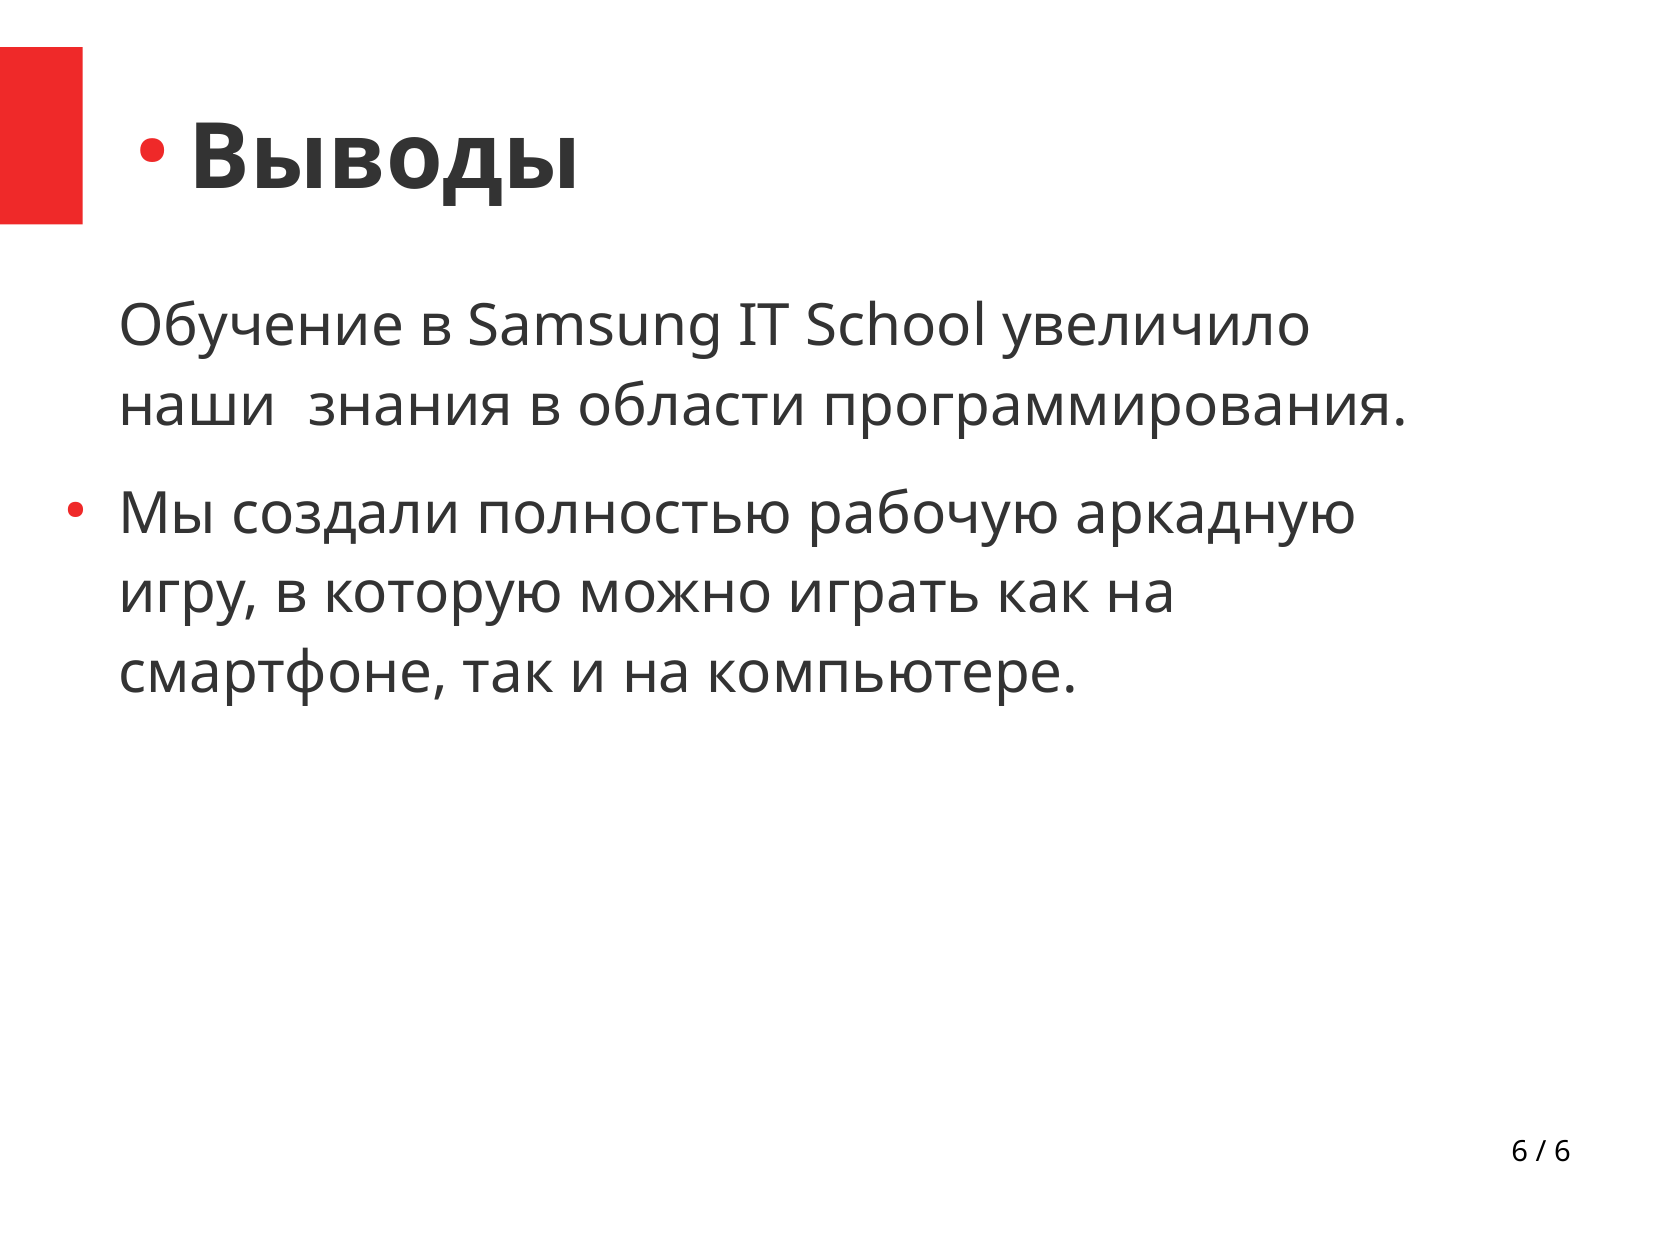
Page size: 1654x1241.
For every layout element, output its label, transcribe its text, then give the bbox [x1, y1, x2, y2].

list Обучение в Samsung IT School увеличило наши знания в области программирования. Мы создали полностью рабочую аркадную игру, в которую можно играть как на смартфоне, так и на компьютере. [47, 283, 1465, 1003]
title Выводы [118, 49, 1571, 257]
